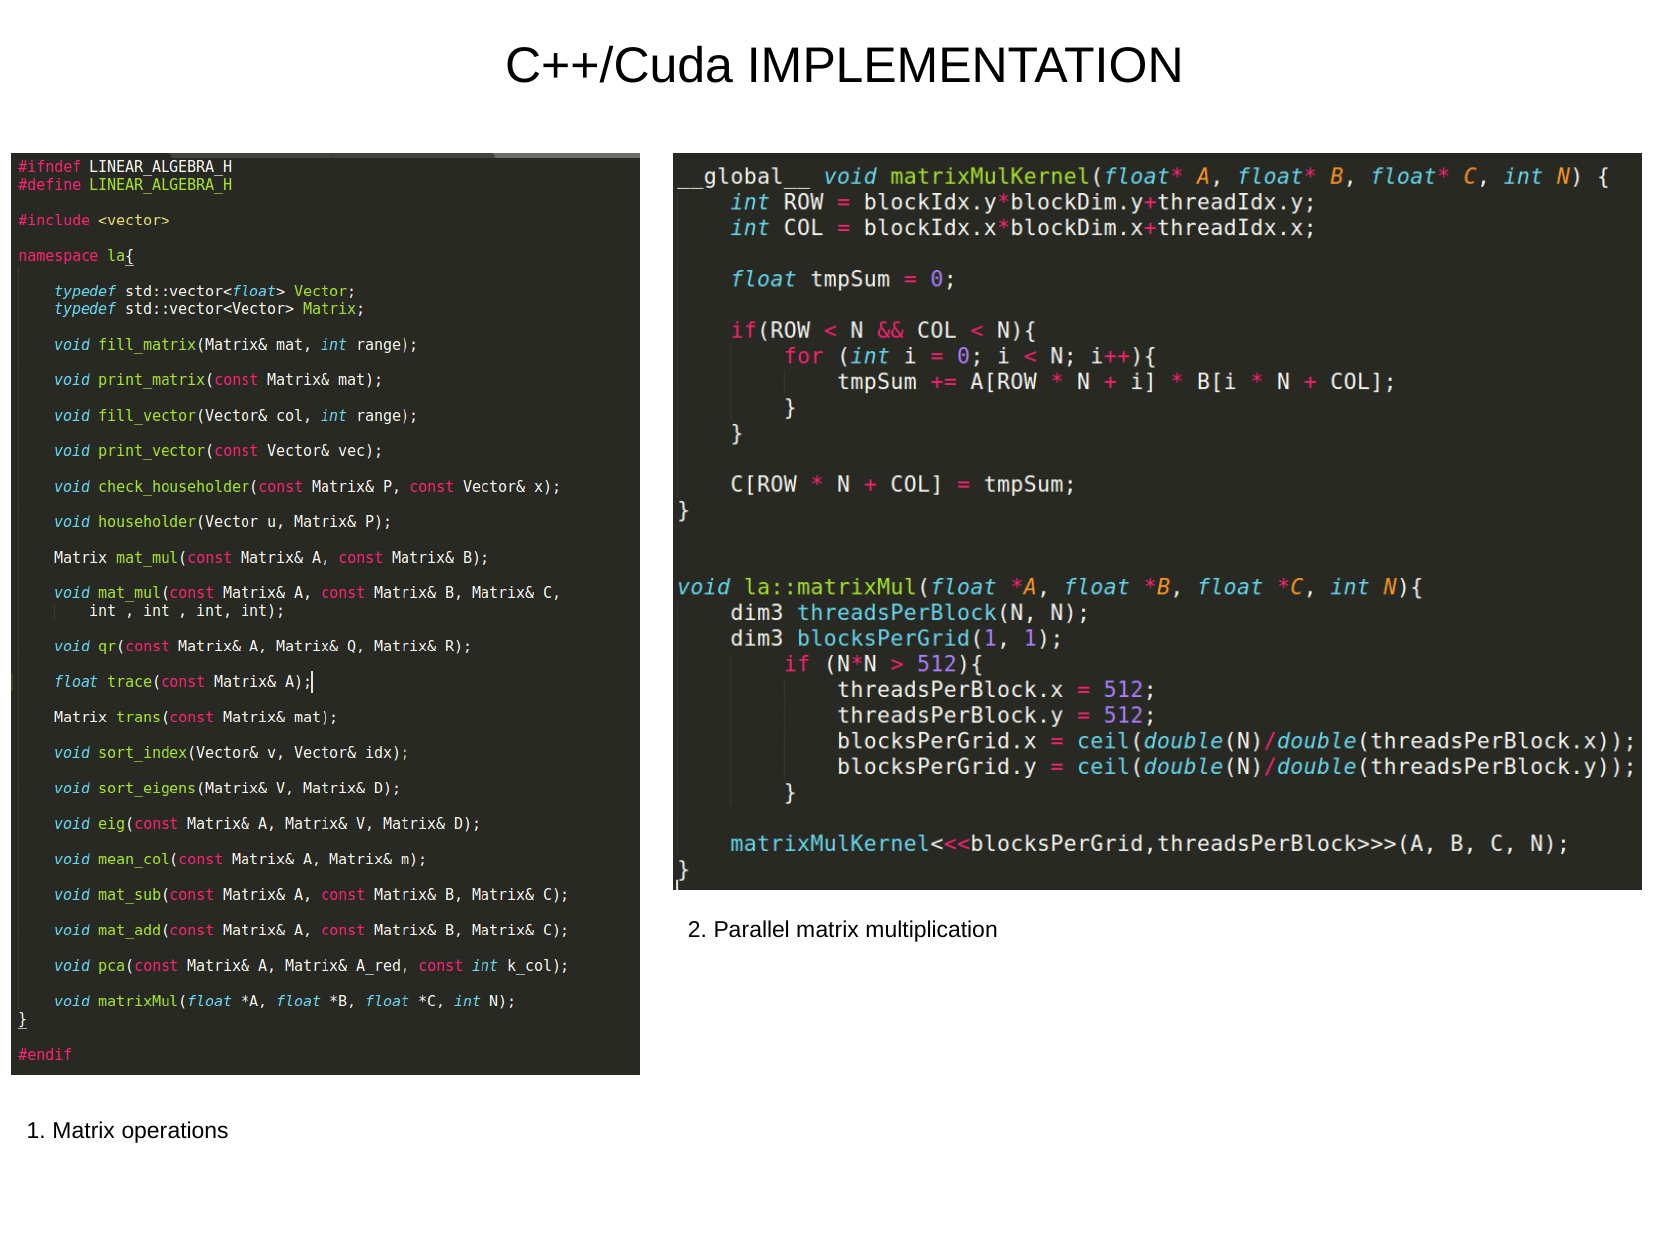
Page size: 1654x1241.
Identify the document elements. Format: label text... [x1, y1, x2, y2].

text_box 2. Parallel matrix multiplication [673, 909, 1016, 962]
title C++/Cuda IMPLEMENTATION [425, 35, 1264, 95]
picture [11, 153, 640, 1075]
text_box 1. Matrix operations [11, 1110, 319, 1151]
picture [673, 153, 1642, 890]
